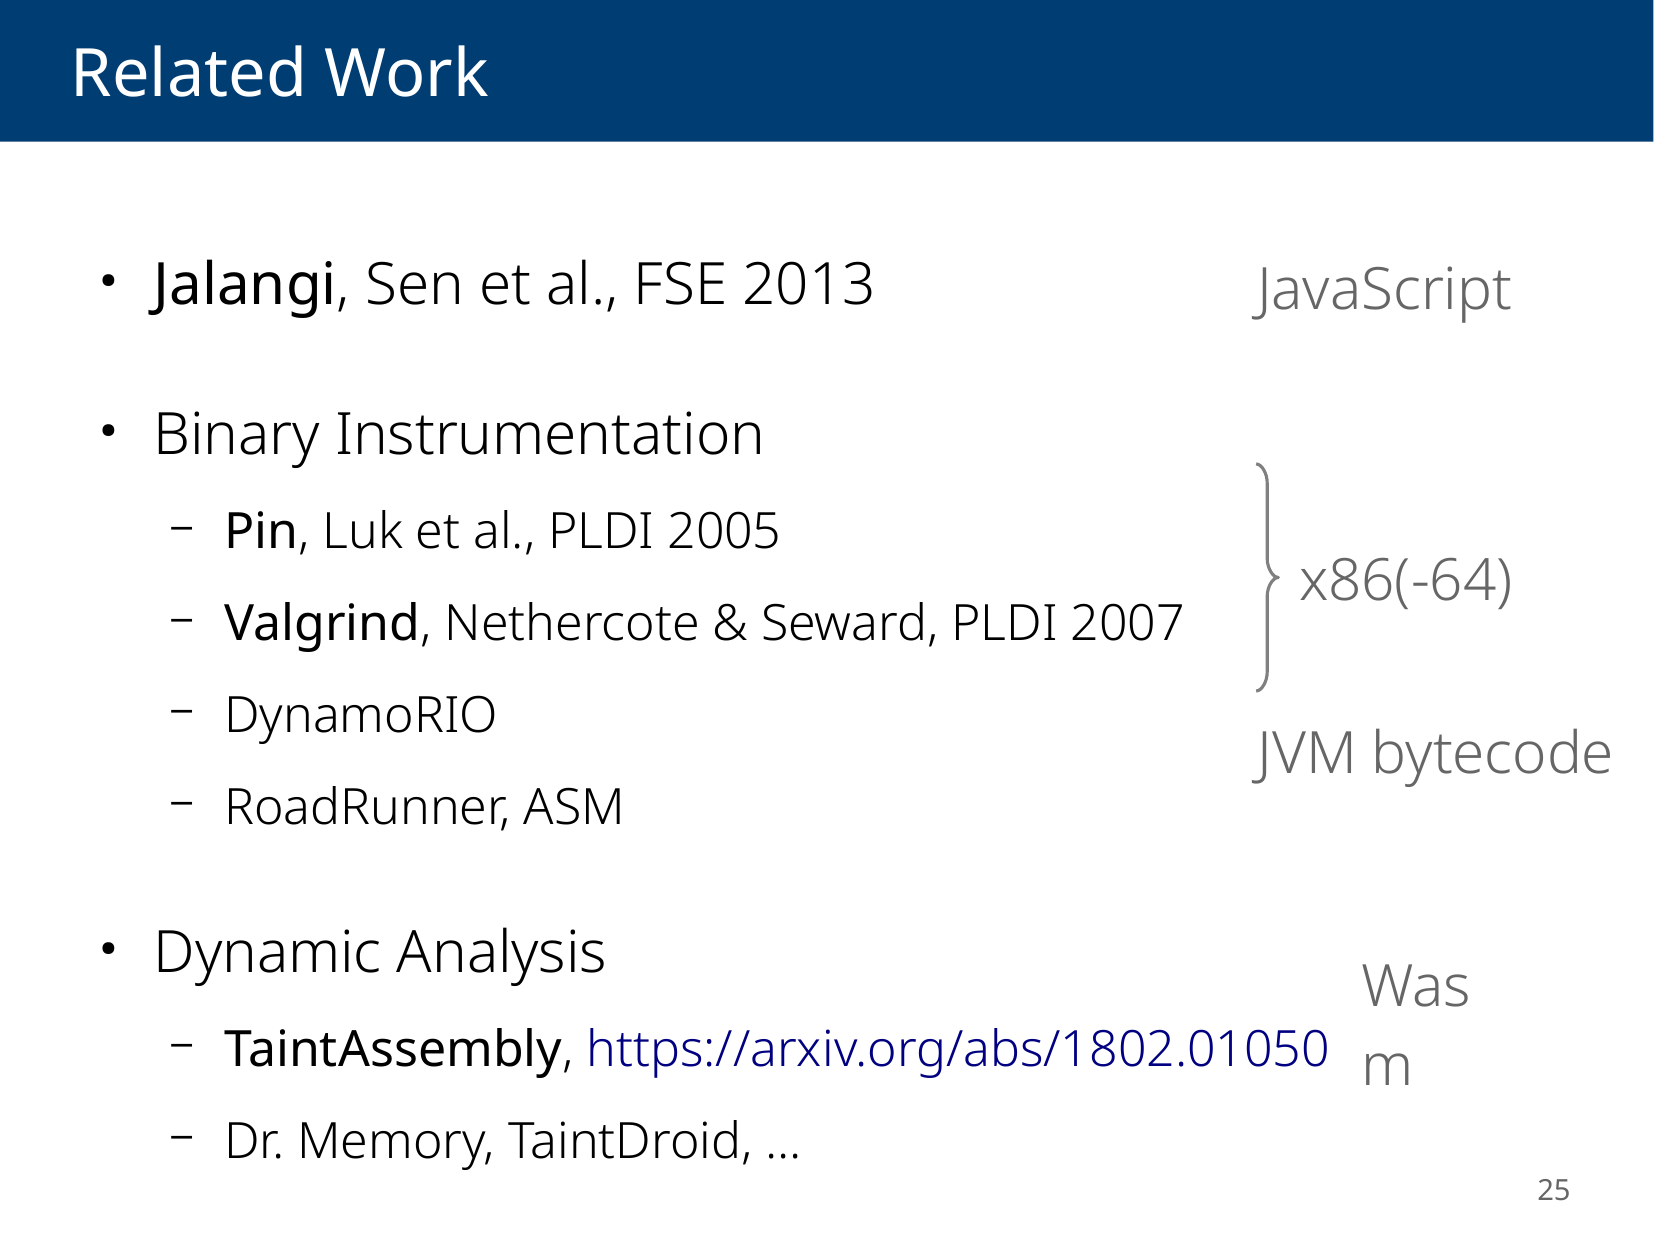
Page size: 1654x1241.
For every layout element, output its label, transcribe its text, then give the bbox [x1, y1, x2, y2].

text_box x86(-64) [1284, 530, 1572, 616]
text_box JVM bytecode [1242, 703, 1639, 789]
list Jalangi, Sen et al., FSE 2013 Binary Instrumentation Pin, Luk et al., PLDI 2005 Valgrind, Nethercote & Seward, PLDI 2007 DynamoRIO RoadRunner, ASM Dynamic Analysis TaintAssembly, https://arxiv.org/abs/1802.01050 Dr. Memory, TaintDroid, ... [82, 242, 1571, 1140]
title Related Work [0, 0, 1654, 142]
text_box Wasm [1346, 936, 1530, 1022]
text_box JavaScript [1242, 240, 1530, 325]
